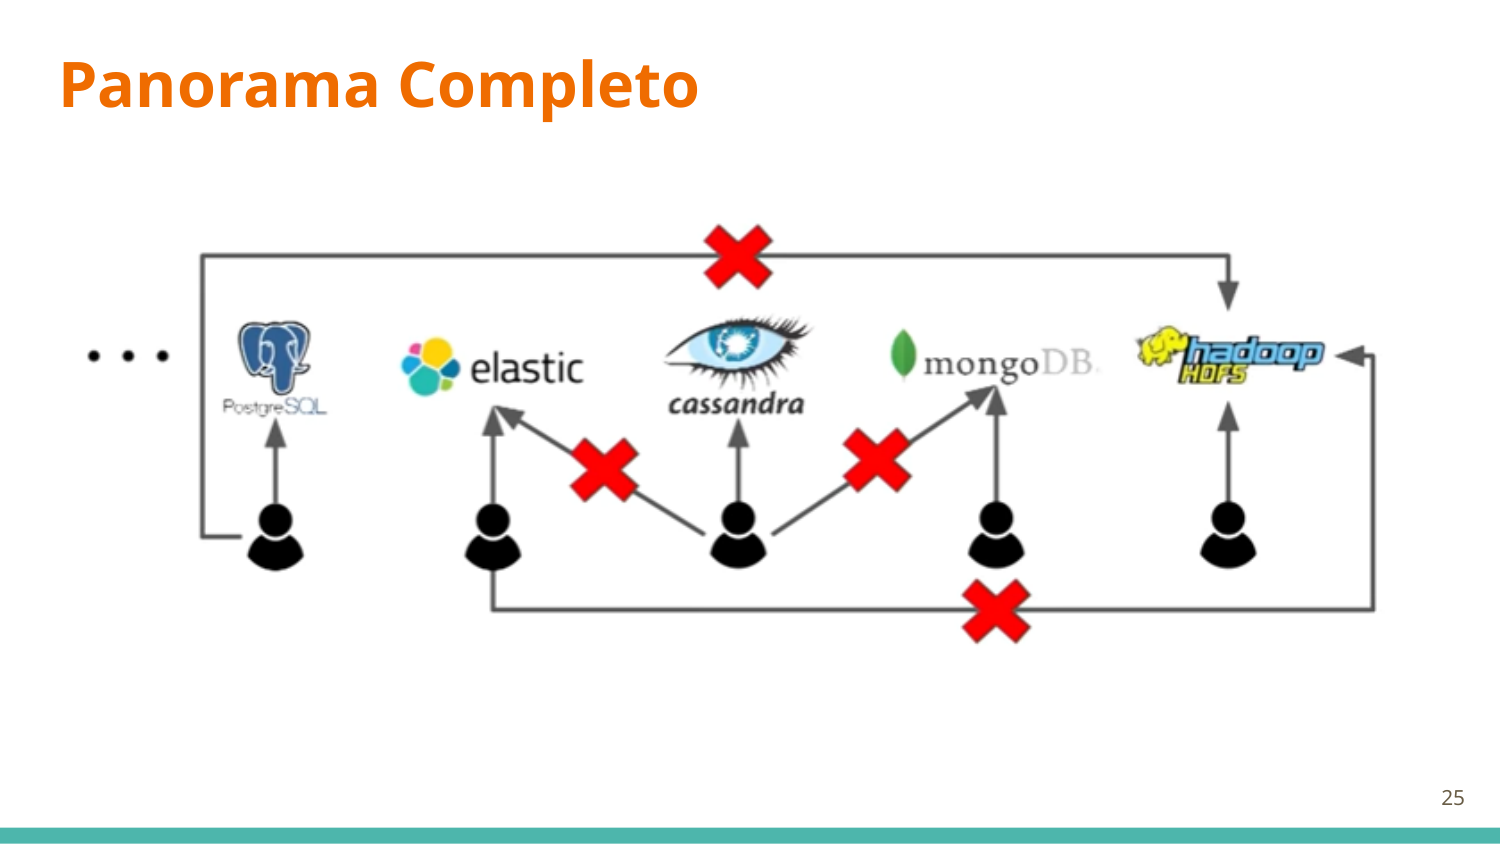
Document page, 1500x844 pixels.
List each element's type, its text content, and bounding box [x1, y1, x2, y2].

slide_number <number> [1389, 764, 1480, 830]
title Panorama Completo [43, 25, 1442, 142]
picture [56, 217, 1418, 686]
